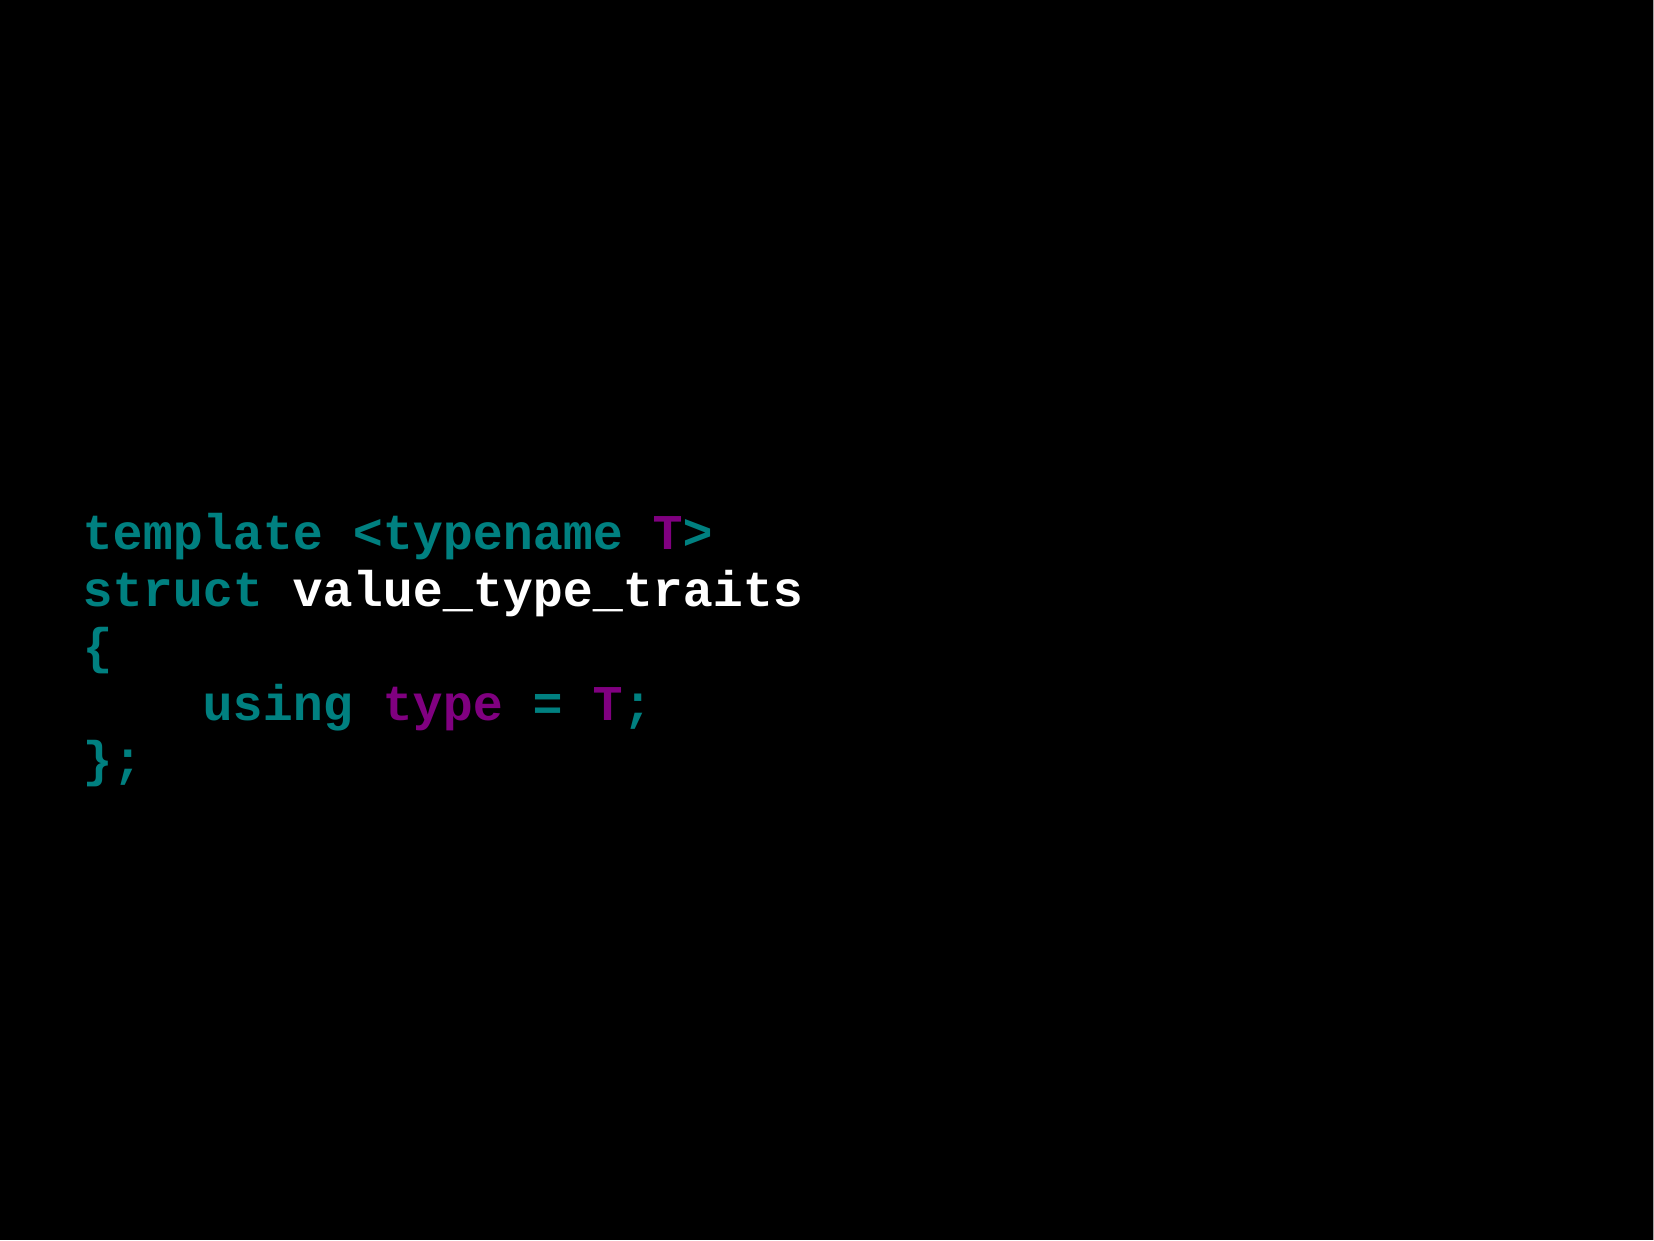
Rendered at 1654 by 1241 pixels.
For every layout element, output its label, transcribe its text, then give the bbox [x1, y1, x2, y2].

subtitle template <typename T> struct value_type_traits { using type = T; }; [82, 290, 1571, 1010]
